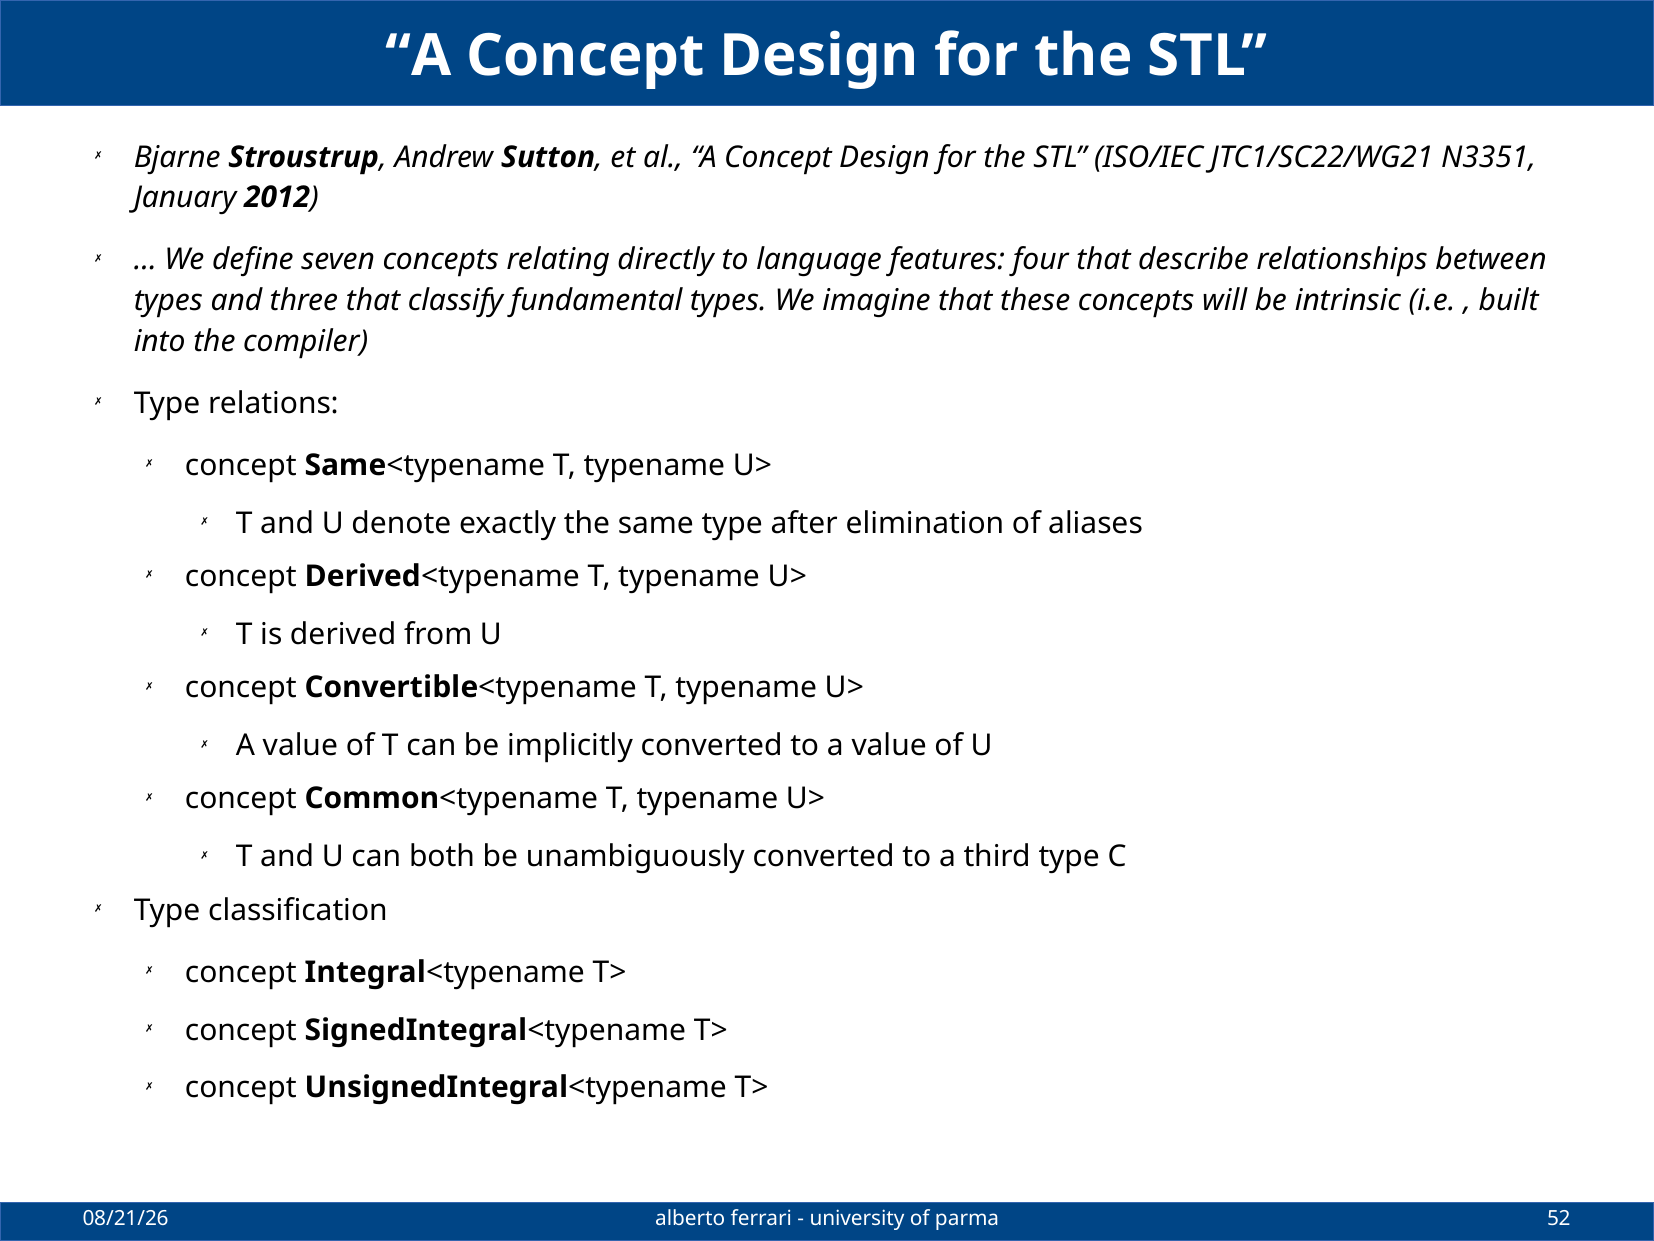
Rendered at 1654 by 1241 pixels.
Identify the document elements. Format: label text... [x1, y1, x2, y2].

title “A Concept Design for the STL” [0, 0, 1654, 106]
list Bjarne Stroustrup, Andrew Sutton, et al., “A Concept Design for the STL” (ISO/IEC JTC1/SC22/WG21 N3351, January 2012) … We define seven concepts relating directly to language features: four that describe relationships between types and three that classify fundamental types. We imagine that these concepts will be intrinsic (i.e. , built into the compiler) Type relations: concept Same<typename T, typename U> T and U denote exactly the same type after elimination of aliases concept Derived<typename T, typename U> T is derived from U concept Convertible<typename T, typename U> A value of T can be implicitly converted to a value of U concept Common<typename T, typename U> T and U can both be unambiguously converted to a third type C Type classification concept Integral<typename T> concept SignedIntegral<typename T> concept UnsignedIntegral<typename T> [82, 135, 1571, 1111]
